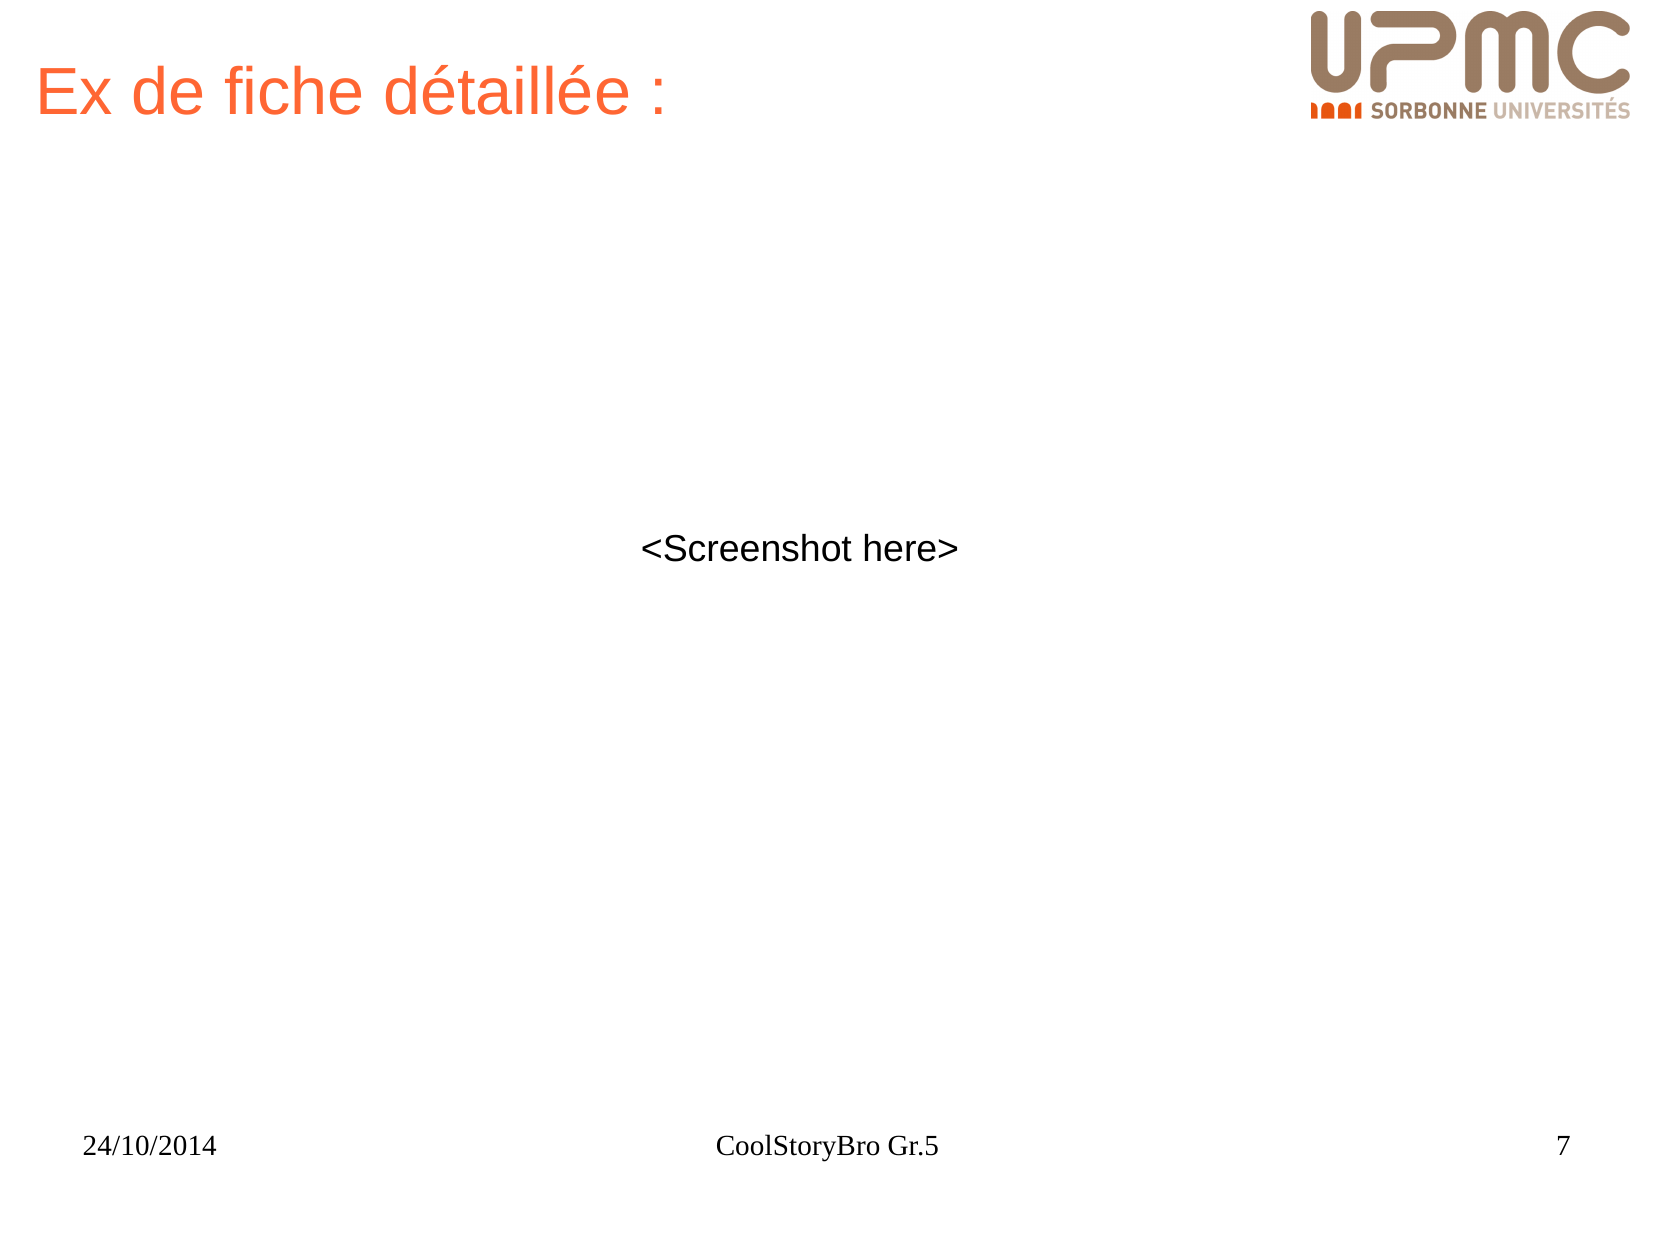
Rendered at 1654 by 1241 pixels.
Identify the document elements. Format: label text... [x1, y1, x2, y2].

title Ex de fiche détaillée : [35, 23, 1241, 160]
picture [1311, 11, 1630, 120]
text_box <Screenshot here> [625, 519, 975, 577]
